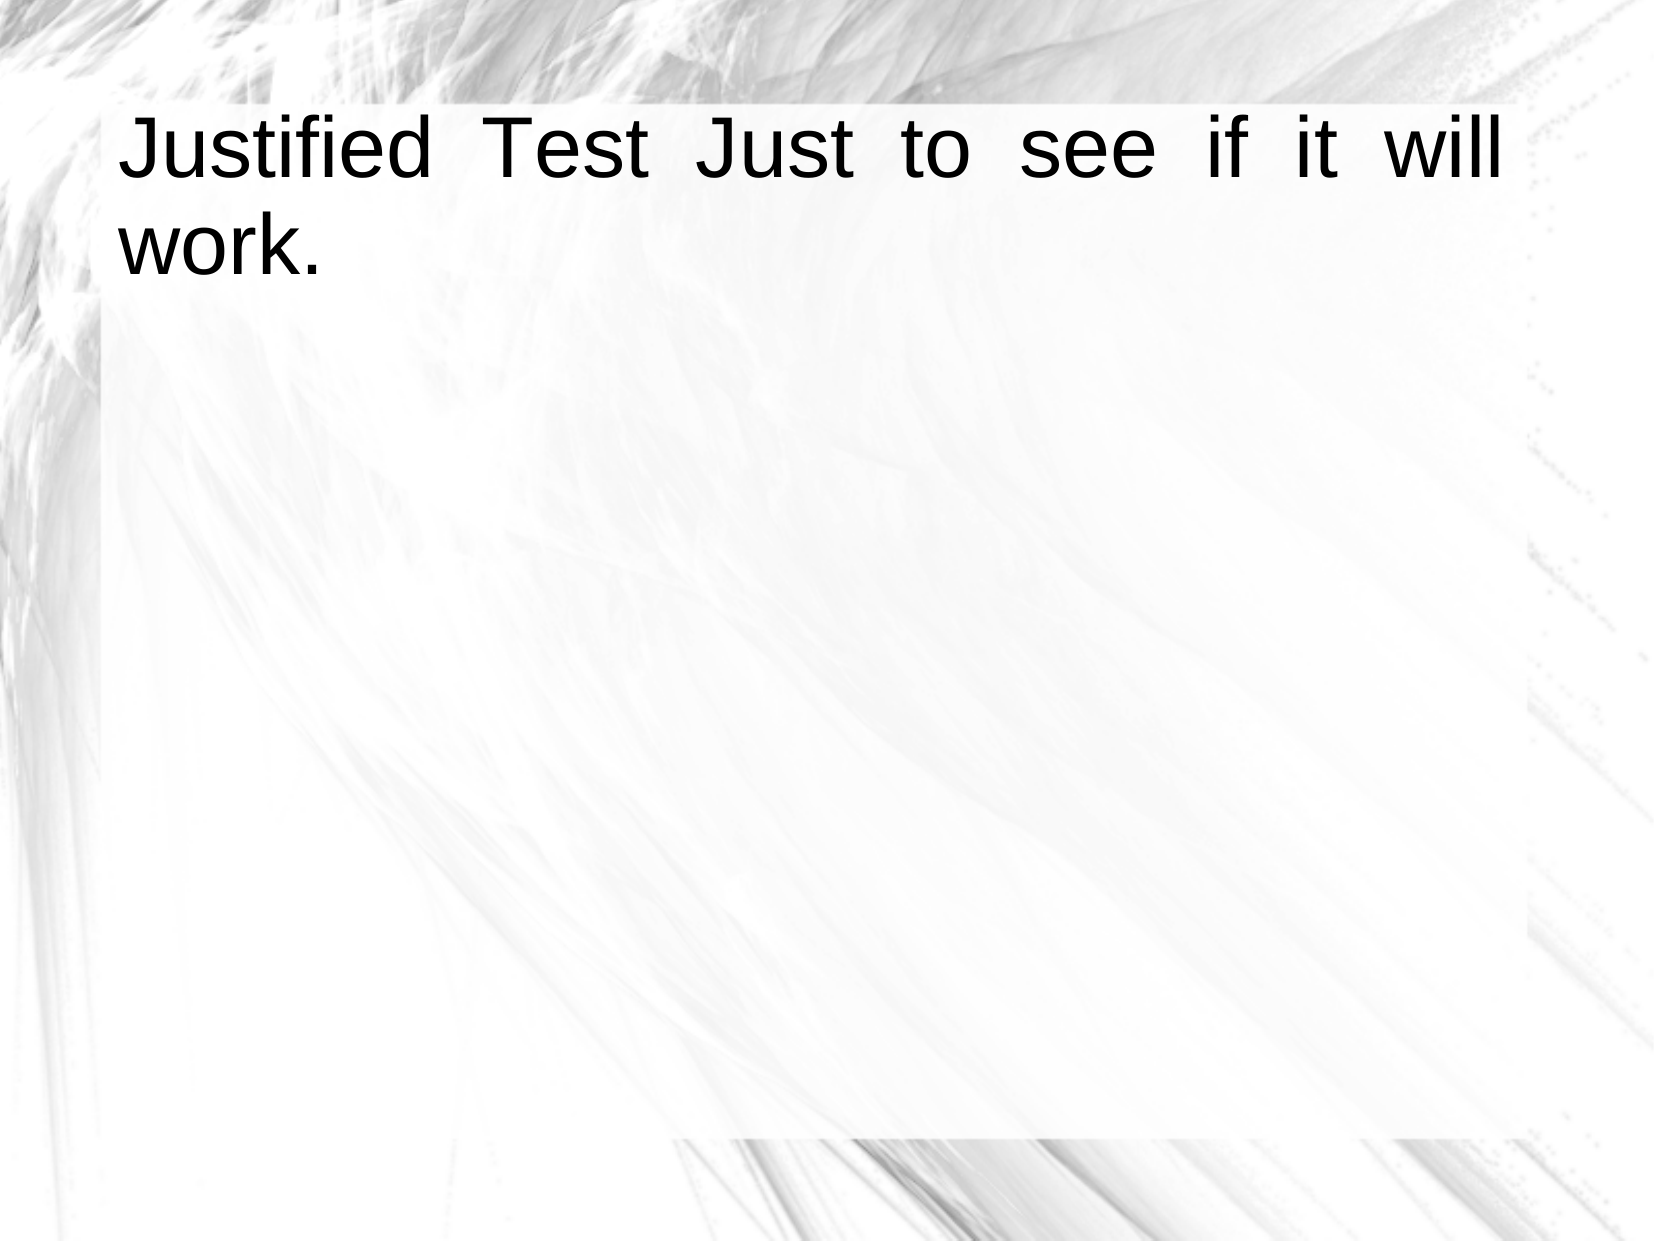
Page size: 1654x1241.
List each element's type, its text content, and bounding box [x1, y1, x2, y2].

picture [0, 0, 1654, 1241]
title Justified Test Just to see if it will work. [118, 99, 1506, 293]
